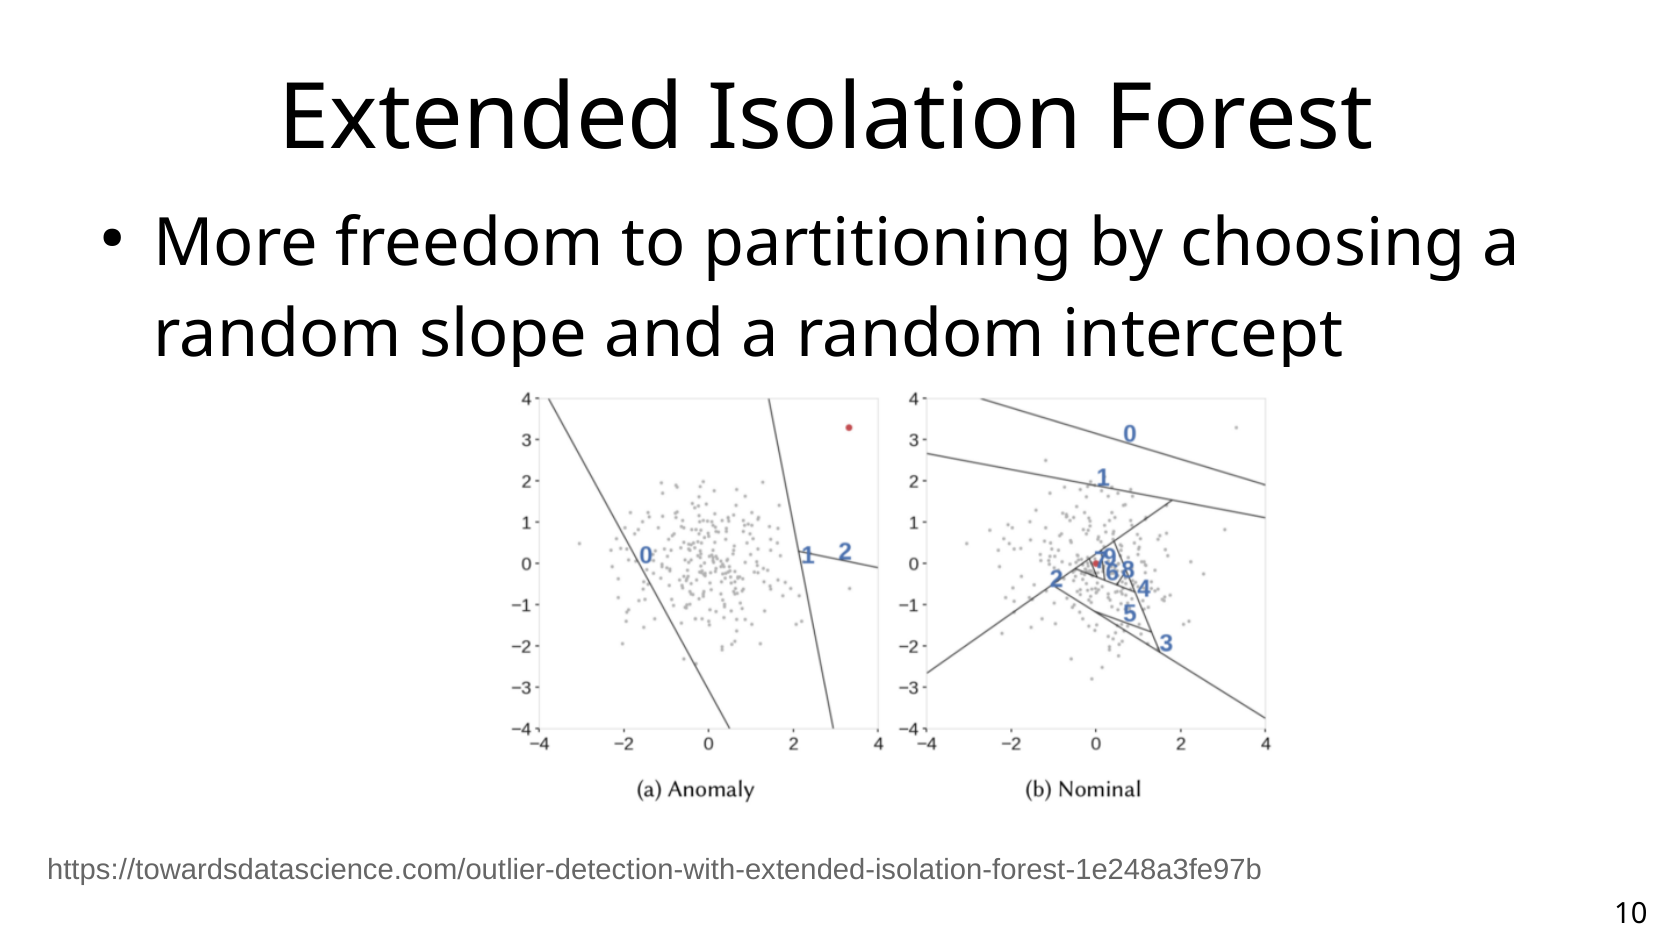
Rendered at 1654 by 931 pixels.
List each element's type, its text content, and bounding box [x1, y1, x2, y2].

text_box https://towardsdatascience.com/outlier-detection-with-extended-isolation-forest-1e248a3fe97b [32, 846, 1616, 903]
title Extended Isolation Forest [82, 1, 1571, 193]
list More freedom to partitioning by choosing a random slope and a random intercept [82, 193, 1571, 734]
picture [483, 367, 1296, 824]
